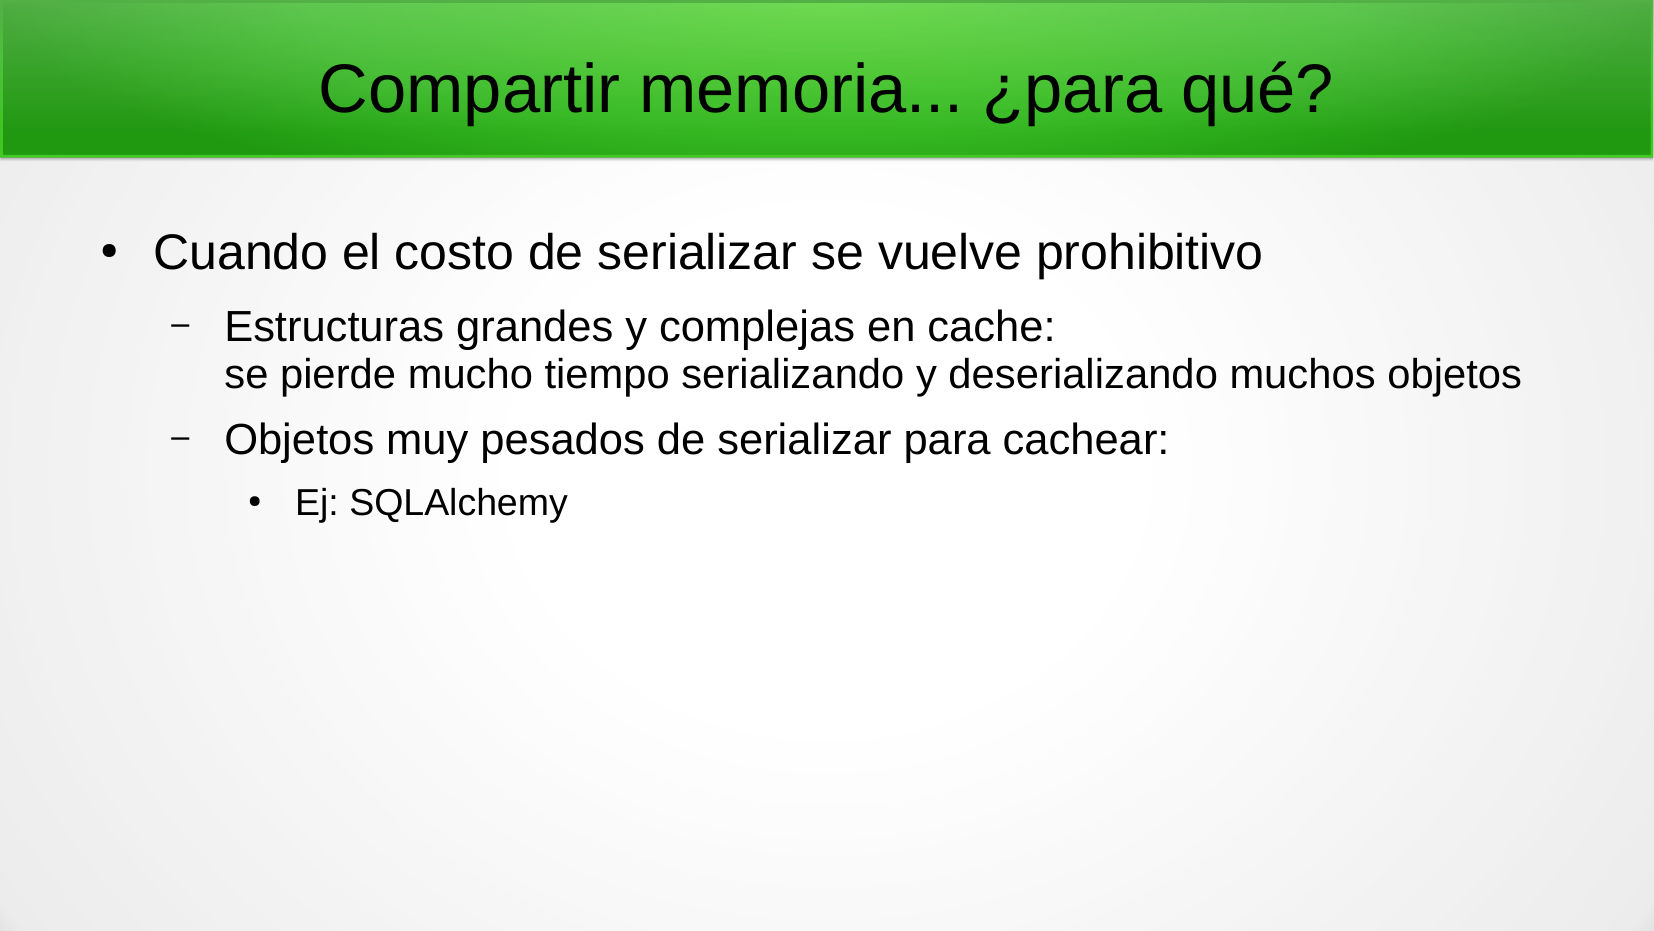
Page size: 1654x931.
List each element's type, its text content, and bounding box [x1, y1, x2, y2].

list Cuando el costo de serializar se vuelve prohibitivo Estructuras grandes y complejas en cache: se pierde mucho tiempo serializando y deserializando muchos objetos Objetos muy pesados de serializar para cachear: Ej: SQLAlchemy [82, 224, 1571, 764]
title Compartir memoria... ¿para qué? [82, 35, 1571, 142]
